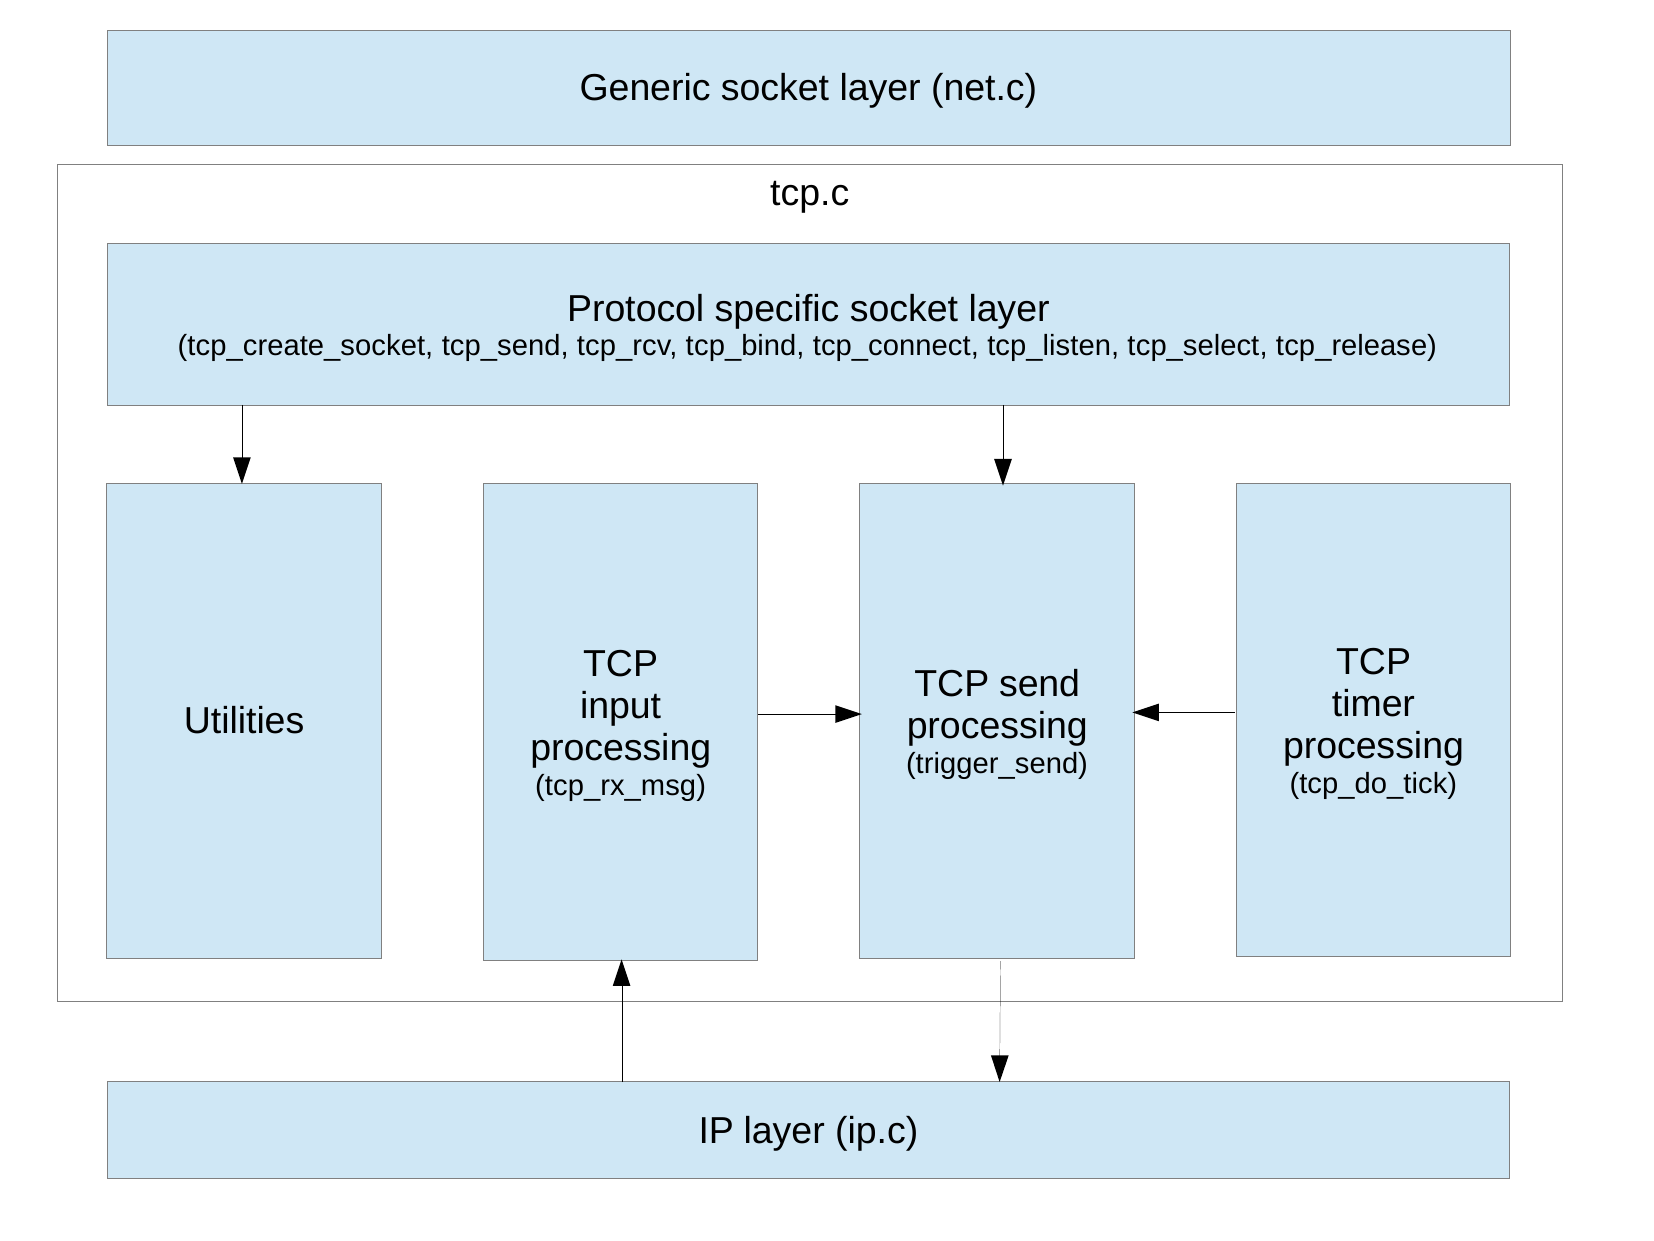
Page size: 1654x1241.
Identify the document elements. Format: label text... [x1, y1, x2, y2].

text_box IP layer (ip.c) [107, 1081, 1510, 1179]
text_box Utilities [106, 483, 382, 959]
text_box TCP send processing (trigger_send) [859, 483, 1135, 959]
text_box TCP input processing (tcp_rx_msg) [483, 483, 758, 961]
text_box tcp.c [57, 164, 1563, 1002]
text_box Generic socket layer (net.c) [107, 30, 1511, 146]
text_box TCP timer processing (tcp_do_tick) [1236, 483, 1511, 957]
text_box Protocol specific socket layer (tcp_create_socket, tcp_send, tcp_rcv, tcp_bind, tcp_connect, tcp_listen, tcp_select, tcp_release) [107, 243, 1510, 406]
